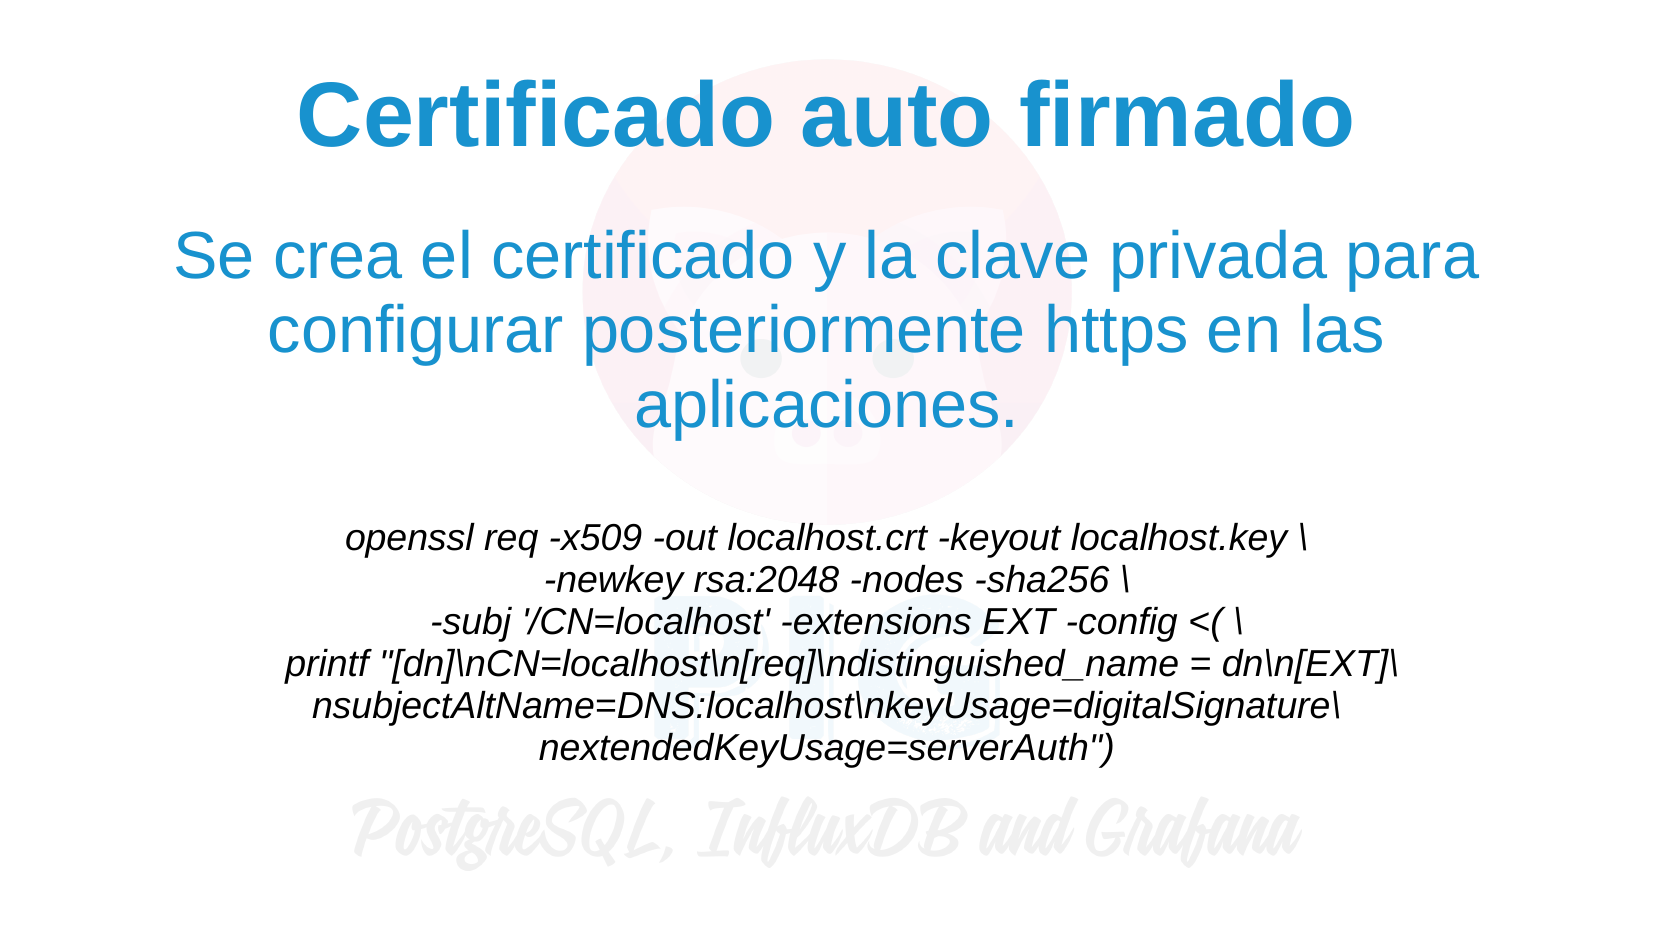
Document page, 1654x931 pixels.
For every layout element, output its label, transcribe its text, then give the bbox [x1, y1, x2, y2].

title Certificado auto firmado [82, 37, 1571, 193]
subtitle Se crea el certificado y la clave privada para configurar posteriormente https en las aplicaciones. openssl req -x509 -out localhost.crt -keyout localhost.key \ -newkey rsa:2048 -nodes -sha256 \ -subj '/CN=localhost' -extensions EXT -config <( \ printf "[dn]\nCN=localhost\n[req]\ndistinguished_name = dn\n[EXT]\nsubjectAltName=DNS:localhost\nkeyUsage=digitalSignature\nextendedKeyUsage=serverAuth") [82, 217, 1571, 769]
